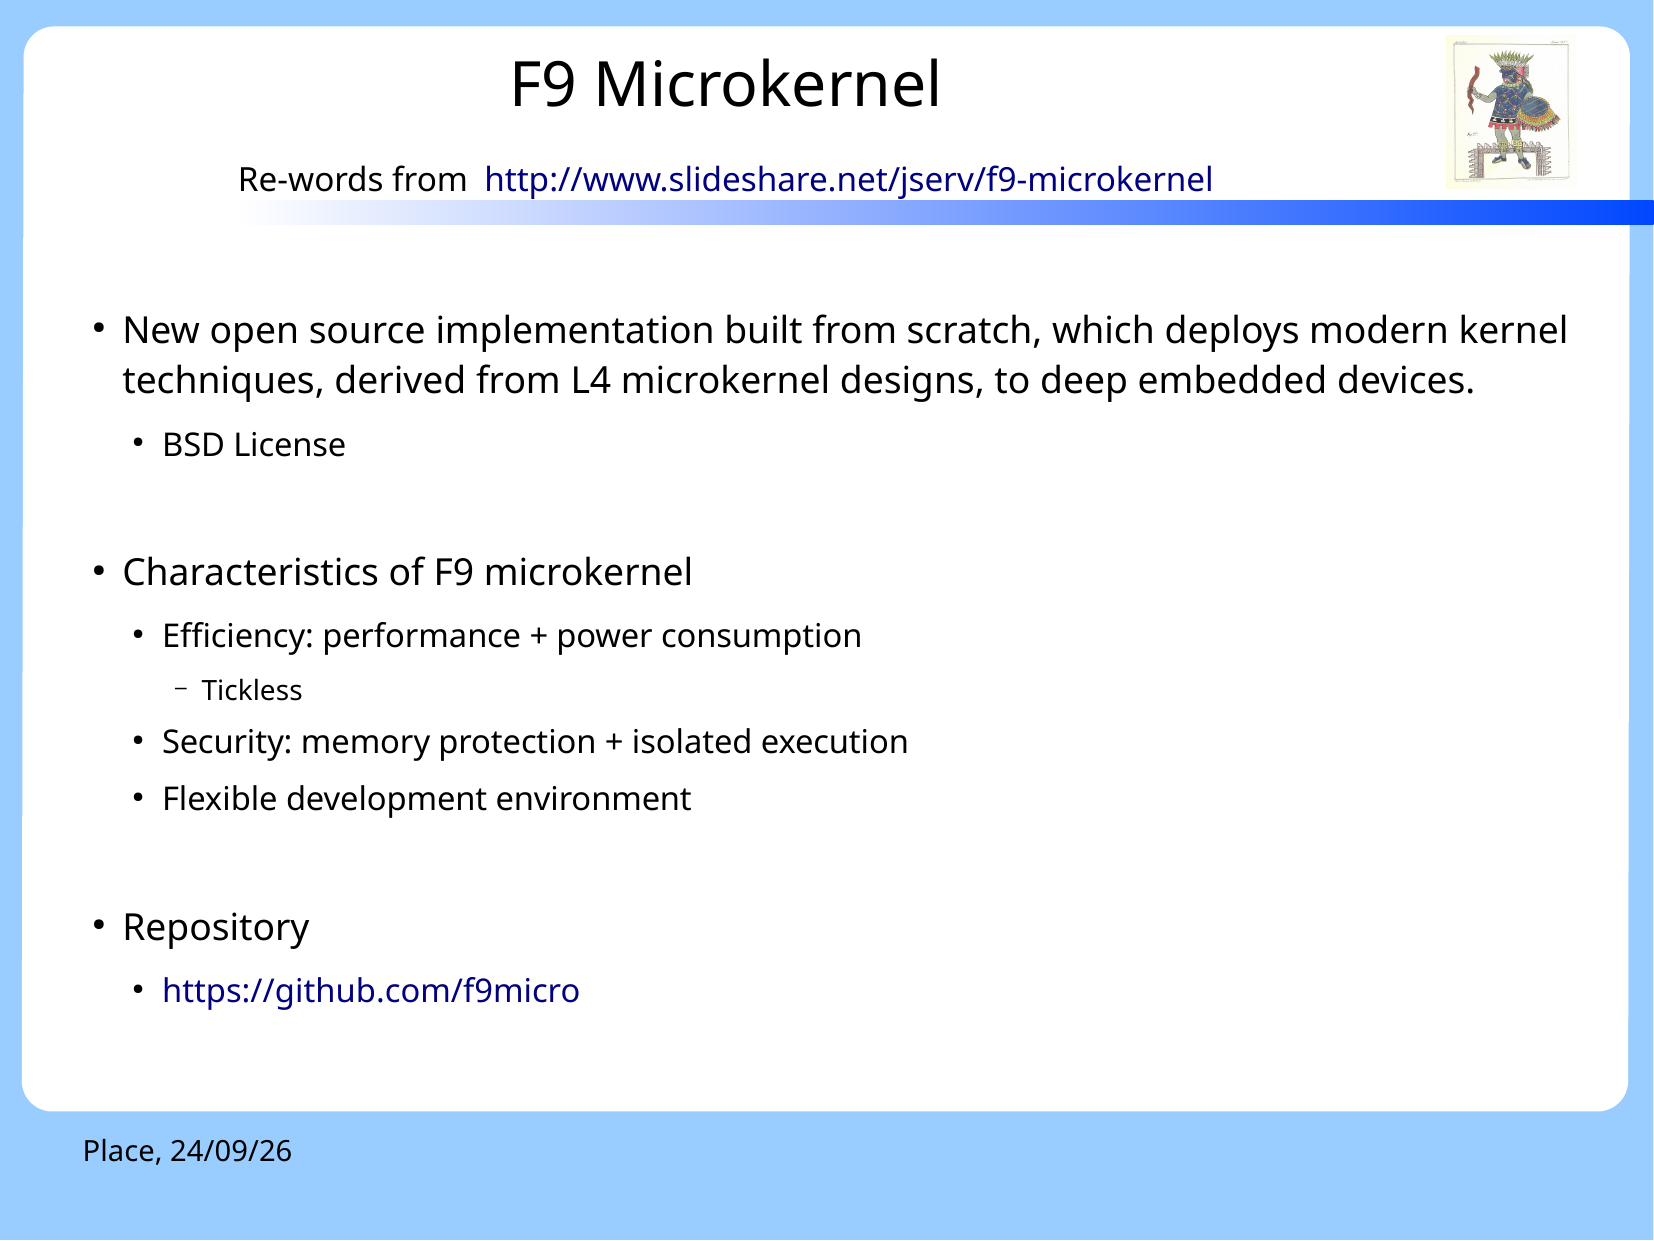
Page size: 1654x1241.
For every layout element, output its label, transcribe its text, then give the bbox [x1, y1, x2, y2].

list New open source implementation built from scratch, which deploys modern kernel techniques, derived from L4 microkernel designs, to deep embedded devices. BSD License Characteristics of F9 microkernel Efficiency: performance + power consumption Tickless Security: memory protection + isolated execution Flexible development environment Repository https://github.com/f9micro [82, 236, 1571, 1055]
title F9 Microkernel Re-words from http://www.slideshare.net/jserv/f9-microkernel [82, 49, 1371, 201]
picture [1446, 35, 1577, 189]
